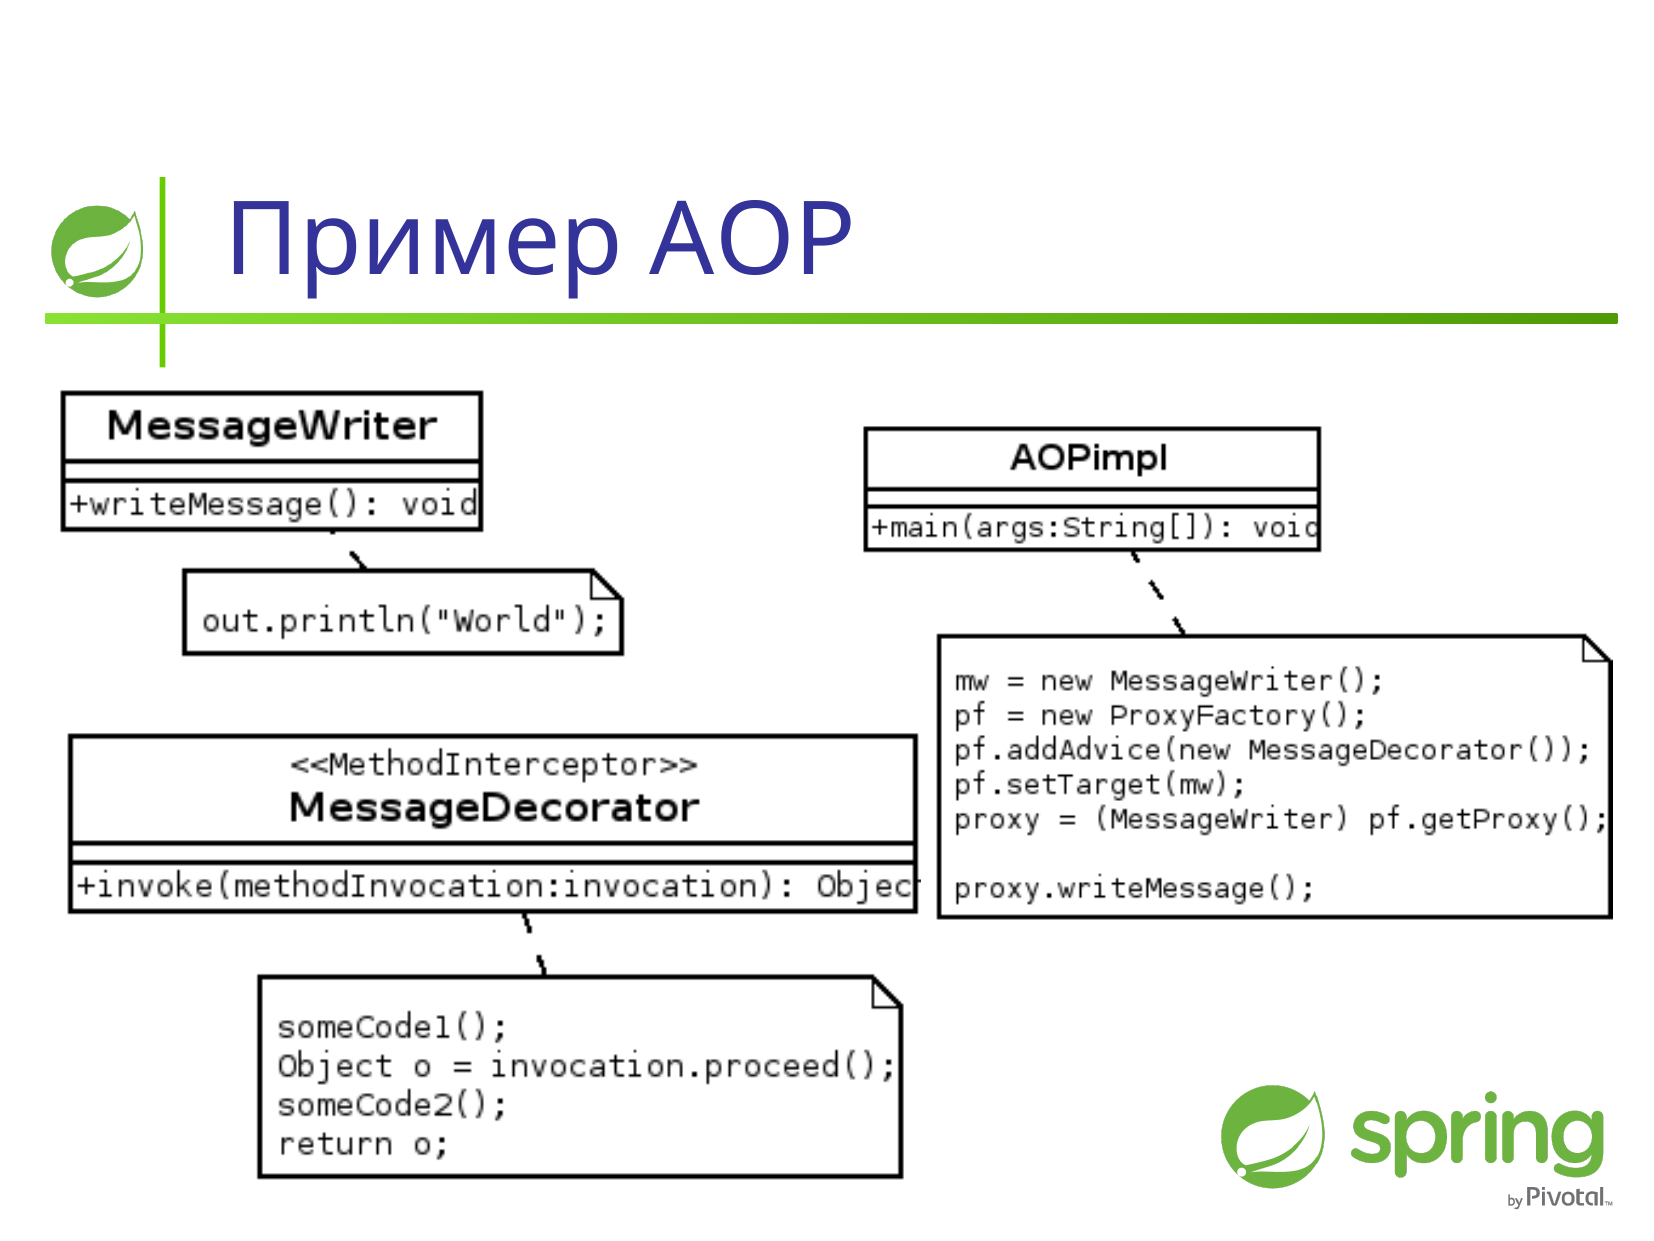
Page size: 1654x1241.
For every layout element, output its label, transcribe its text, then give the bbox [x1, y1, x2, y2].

picture [1216, 1081, 1618, 1212]
picture [59, 389, 1613, 1182]
title Пример AOP [208, 38, 1618, 304]
